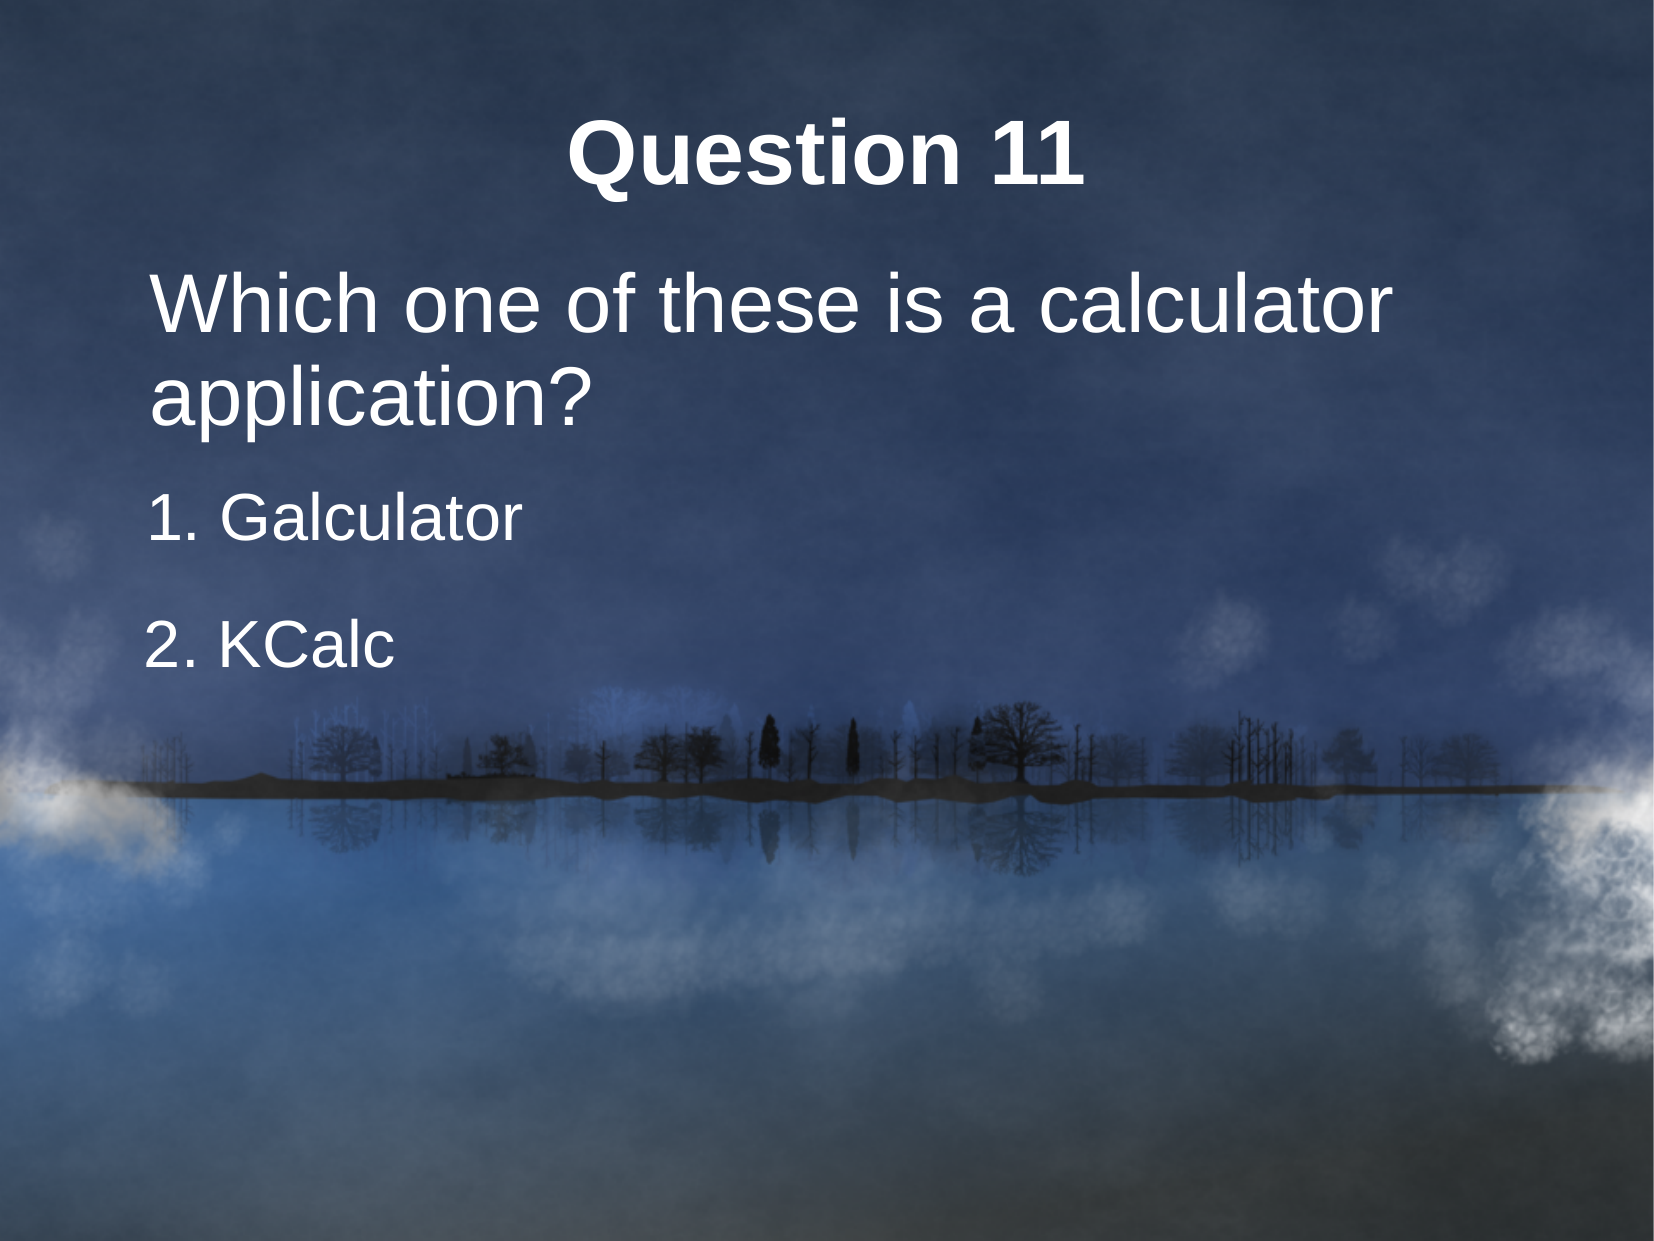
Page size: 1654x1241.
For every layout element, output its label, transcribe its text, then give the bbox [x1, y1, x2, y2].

text_box 2. KCalc [129, 600, 1171, 763]
text_box 1. Galculator [131, 472, 1531, 636]
text_box Which one of these is a calculator application? [135, 249, 1486, 451]
title Question 11 [82, 49, 1571, 257]
picture [0, 0, 1654, 1241]
